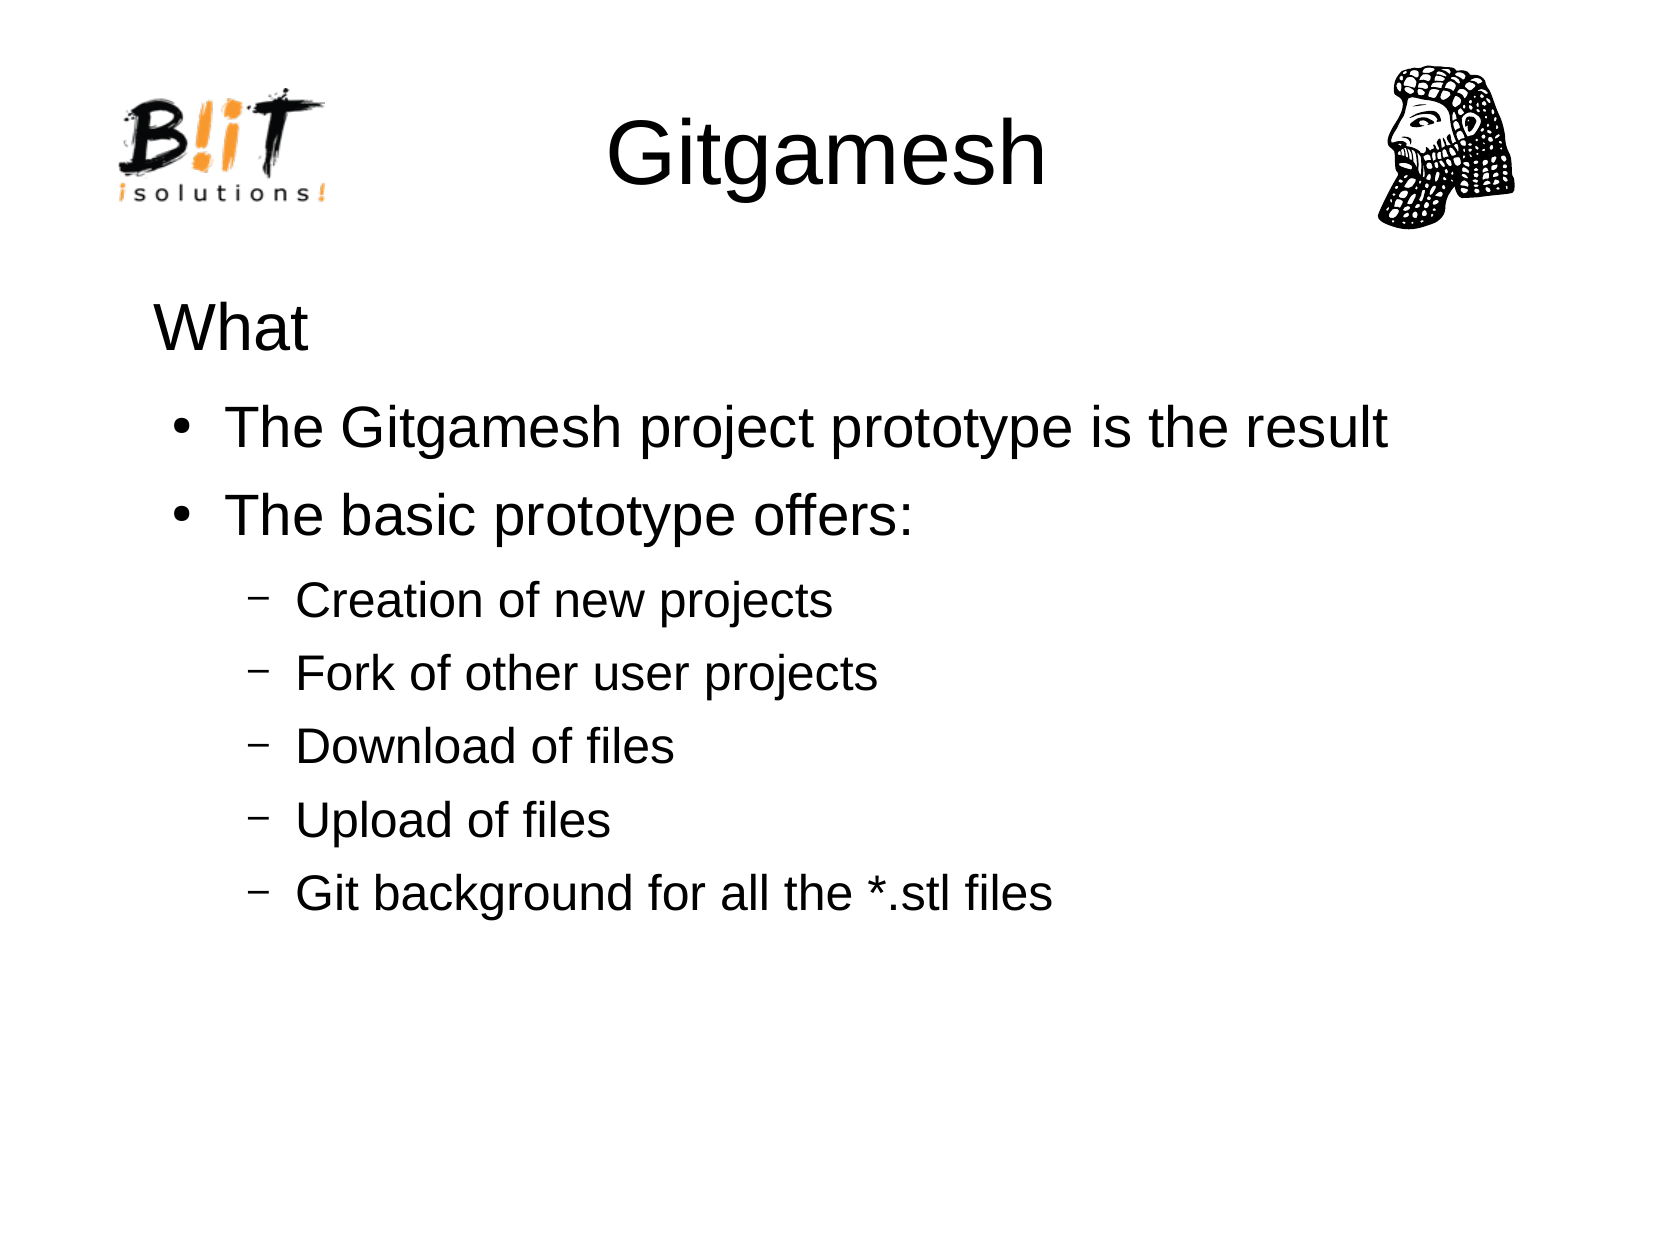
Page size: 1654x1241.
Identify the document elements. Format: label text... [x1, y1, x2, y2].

picture [1358, 59, 1536, 237]
picture [118, 88, 325, 207]
list What The Gitgamesh project prototype is the result The basic prototype offers: Creation of new projects Fork of other user projects Download of files Upload of files Git background for all the *.stl files [82, 290, 1571, 1109]
title Gitgamesh [82, 49, 1571, 257]
